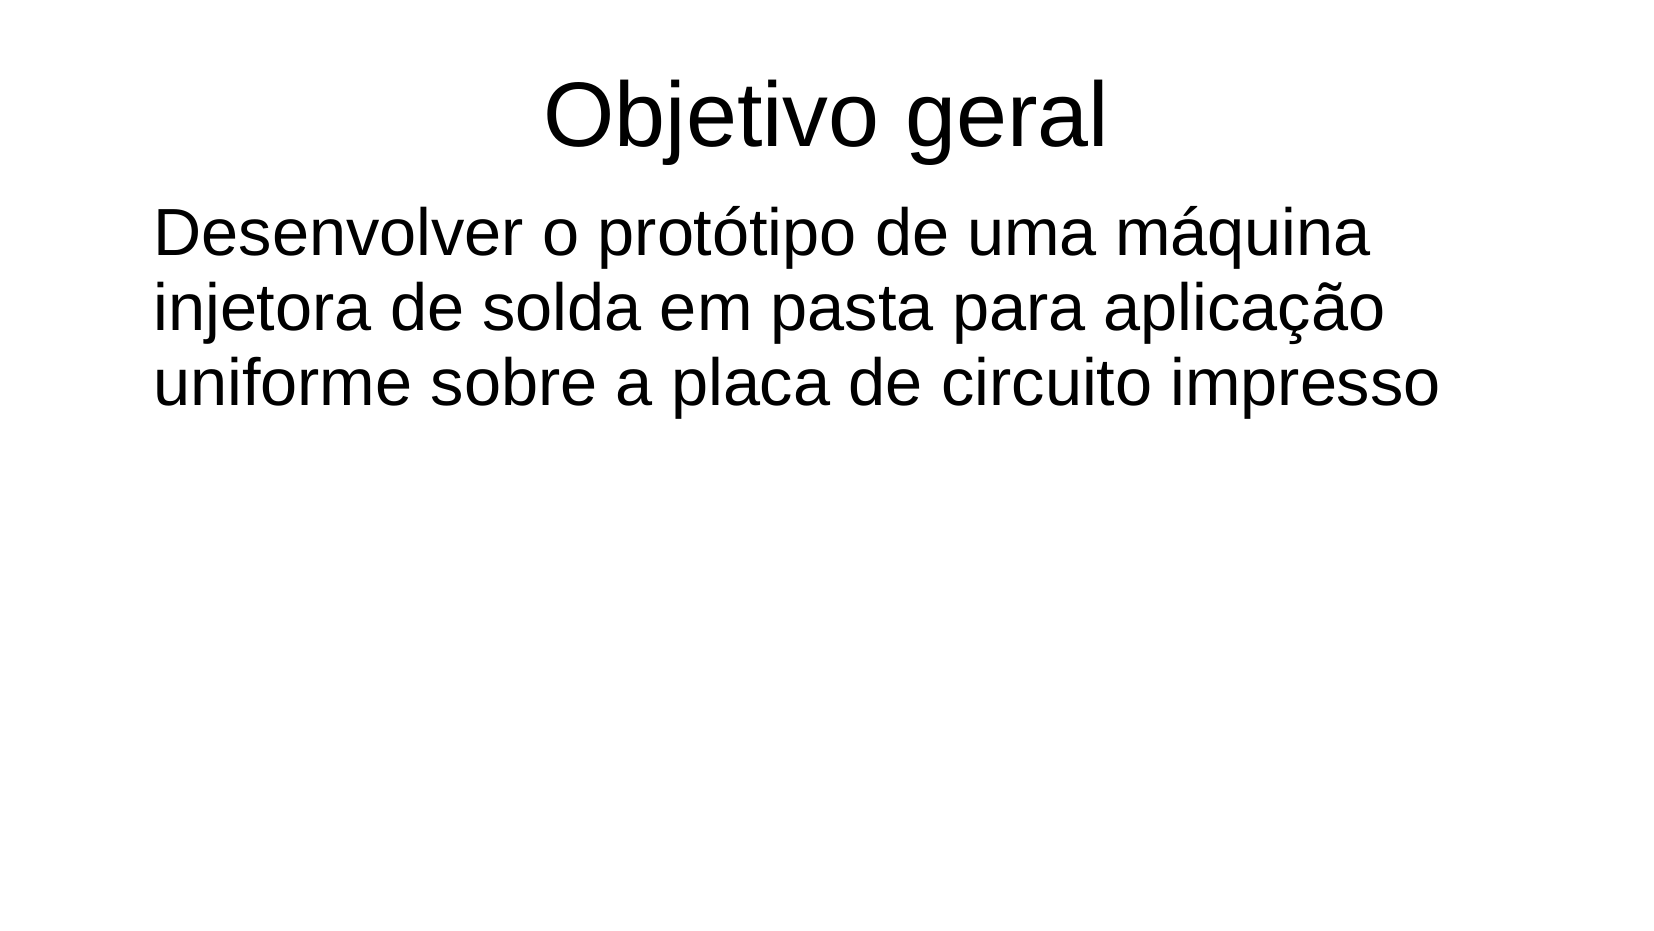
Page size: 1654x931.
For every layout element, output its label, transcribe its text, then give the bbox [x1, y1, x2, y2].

title Objetivo geral [82, 37, 1571, 193]
list Desenvolver o protótipo de uma máquina injetora de solda em pasta para aplicação uniforme sobre a placa de circuito impresso [82, 195, 1571, 735]
